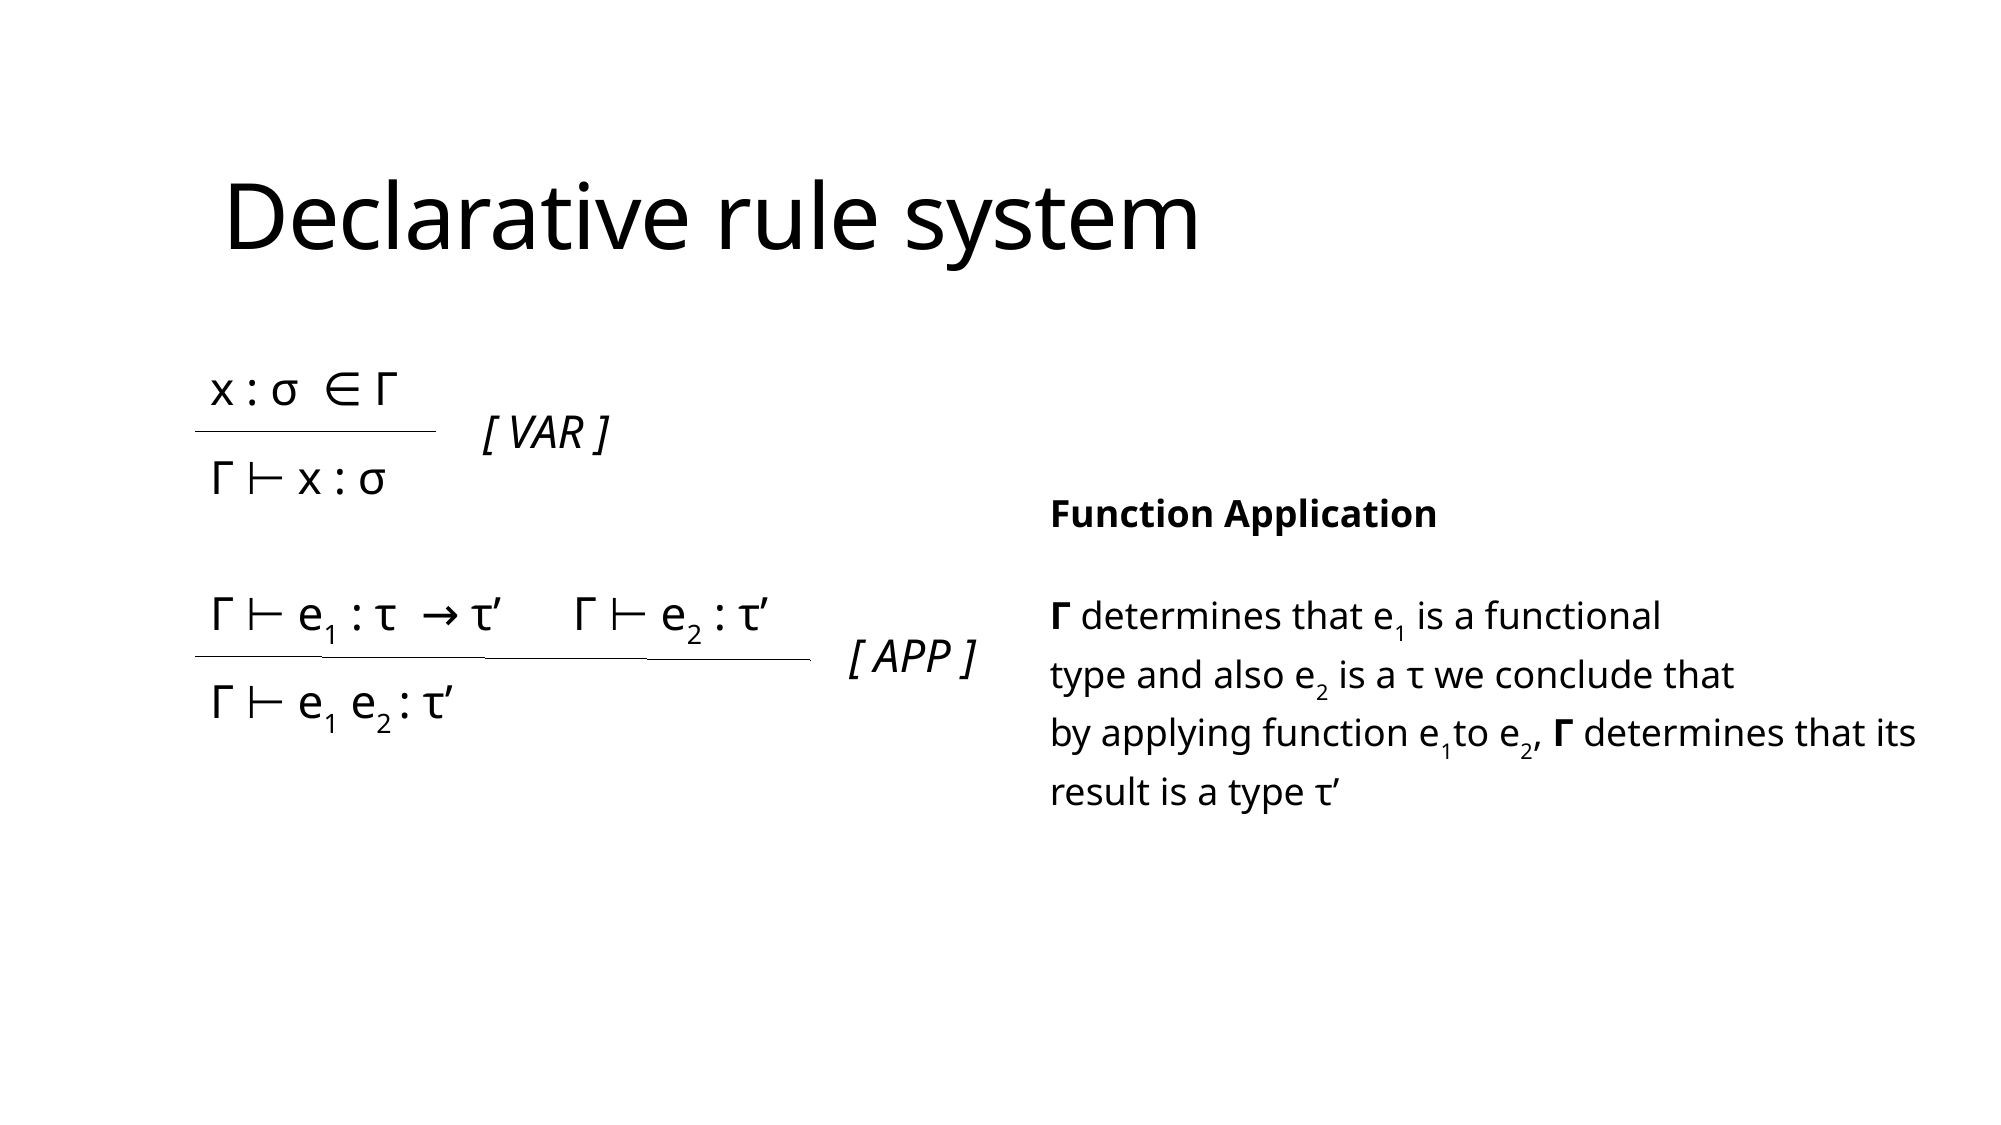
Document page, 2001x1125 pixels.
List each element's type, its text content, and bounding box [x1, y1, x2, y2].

list [ APP ] [849, 619, 1035, 690]
list Γ ⊢ x : σ [210, 465, 796, 535]
list [ VAR ] [483, 395, 679, 465]
title Declarative rule system [206, 60, 1797, 278]
list x : σ ∈ Γ [210, 352, 1021, 465]
list Γ ⊢ e1 : τ → τ’ Γ ⊢ e2 : τ’ [210, 576, 1021, 690]
text_box Function Application Γ determines that e1 is a functional type and also e2 is a τ we conclude that by applying function e1to e2, Γ determines that its result is a type τ’ [1035, 479, 2000, 853]
list Γ ⊢ e1 e2 : τ’ [210, 690, 796, 759]
